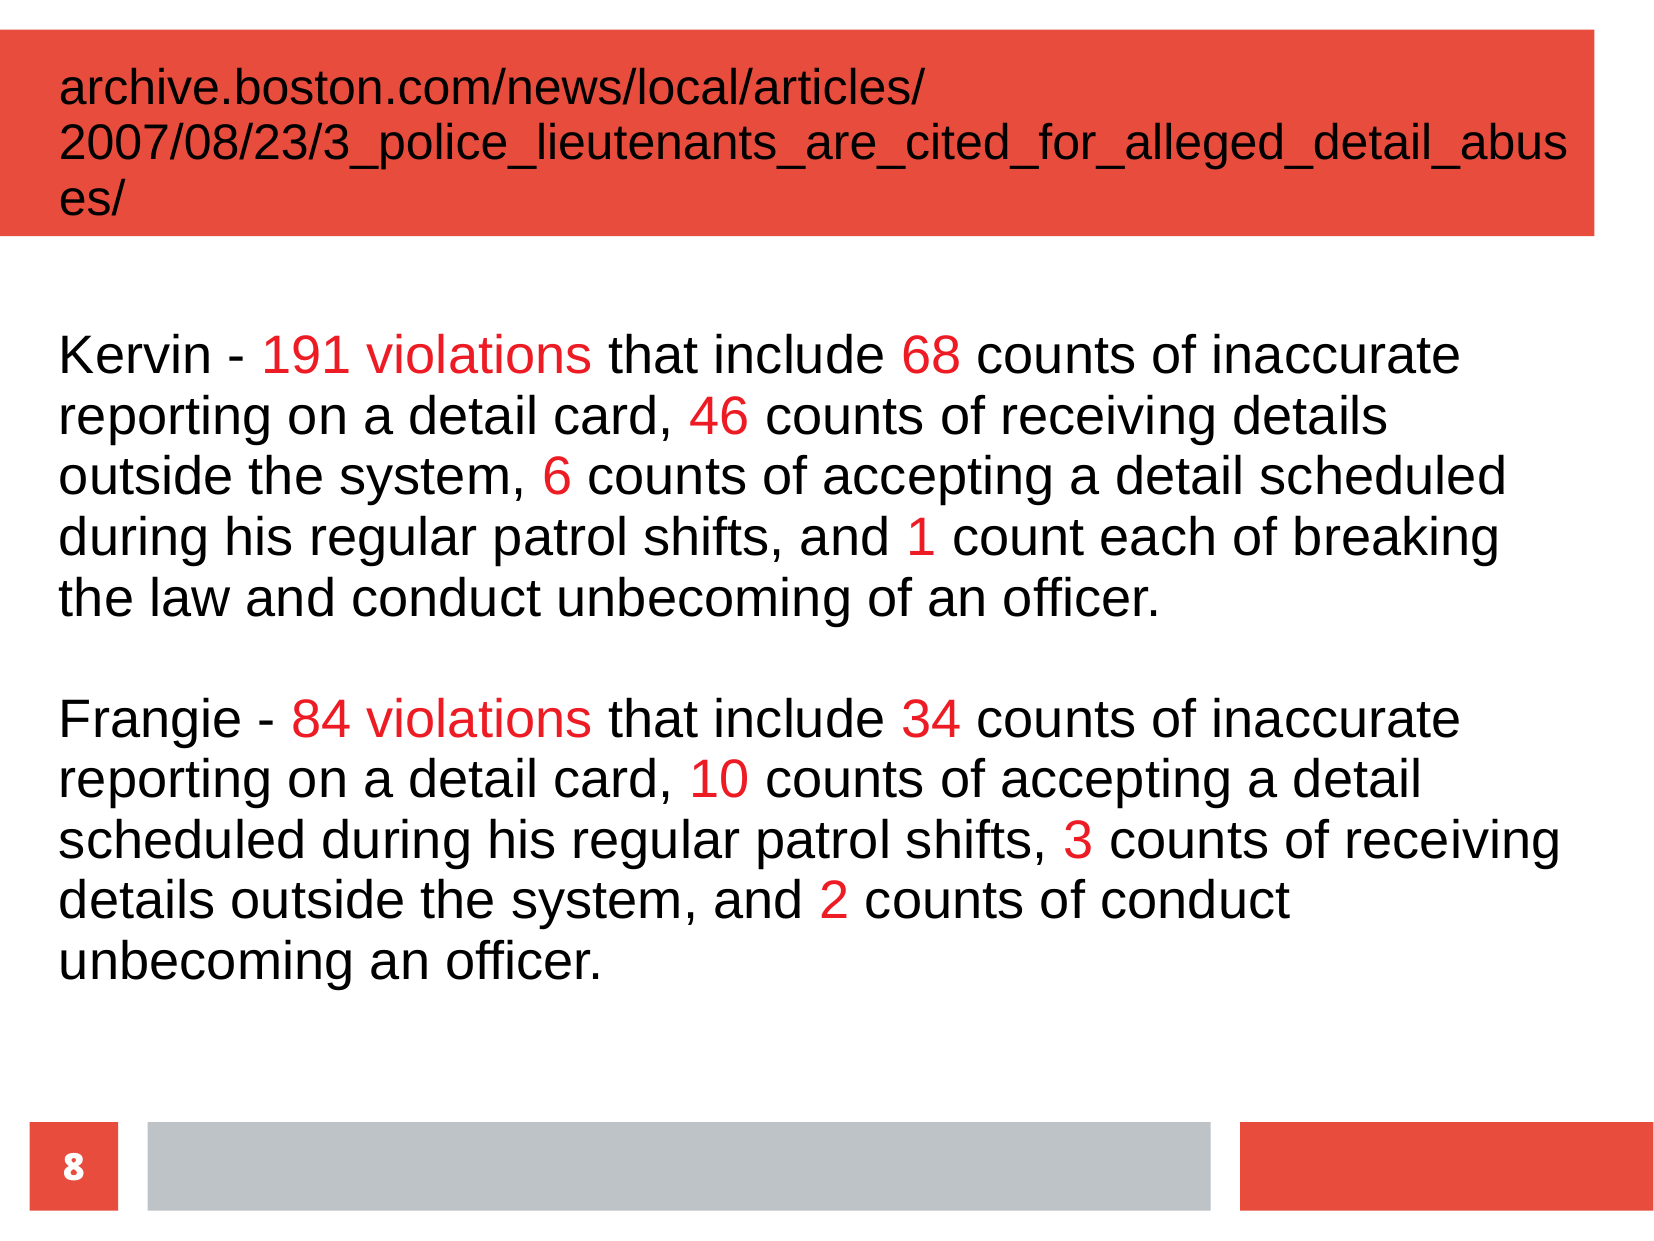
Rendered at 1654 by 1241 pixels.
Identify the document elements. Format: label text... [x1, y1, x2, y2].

title archive.boston.com/news/local/articles/2007/08/23/3_police_lieutenants_are_cited_for_alleged_detail_abuses/ [59, 59, 1595, 207]
list Kervin - 191 violations that include 68 counts of inaccurate reporting on a detail card, 46 counts of receiving details outside the system, 6 counts of accepting a detail scheduled during his regular patrol shifts, and 1 count each of breaking the law and conduct unbecoming of an officer. Frangie - 84 violations that include 34 counts of inaccurate reporting on a detail card, 10 counts of accepting a detail scheduled during his regular patrol shifts, 3 counts of receiving details outside the system, and 2 counts of conduct unbecoming an officer. [59, 324, 1565, 1093]
